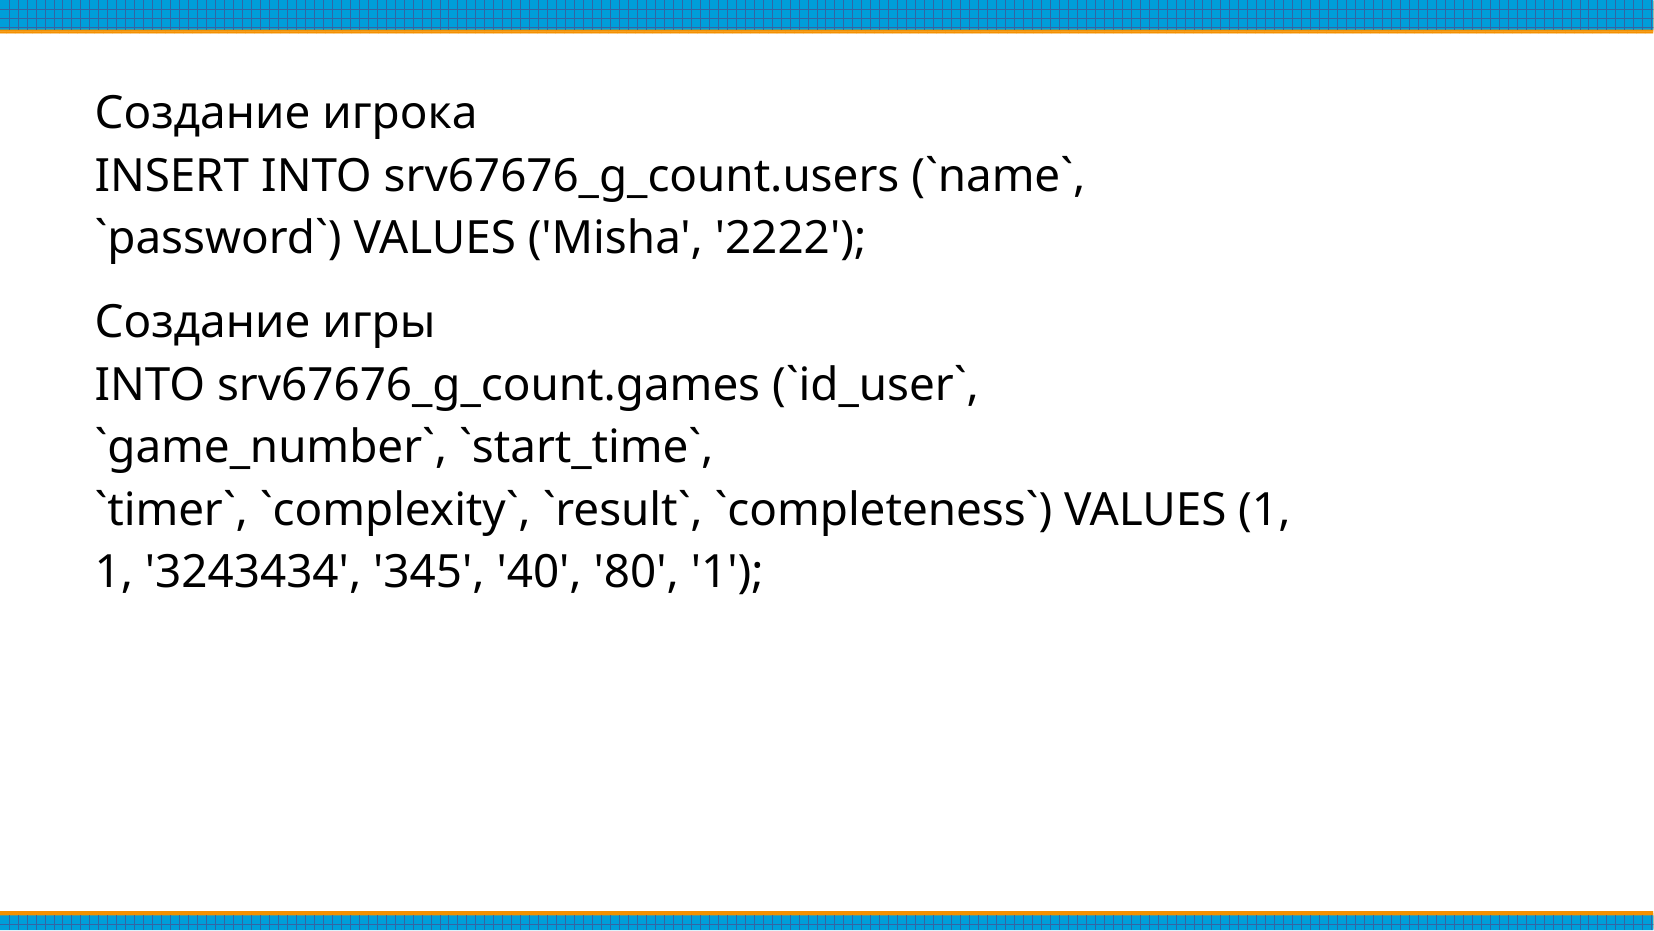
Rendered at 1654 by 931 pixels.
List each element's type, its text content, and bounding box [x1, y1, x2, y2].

text_box Создание игрока INSERT INTO srv67676_g_count.users (`name`, `password`) VALUES ('Misha', '2222'); [88, 81, 1300, 266]
text_box Создание игры INTO srv67676_g_count.games (`id_user`, `game_number`, `start_time`, `timer`, `complexity`, `result`, `completeness`) VALUES (1, 1, '3243434', '345', '40', '80', '1'); [88, 295, 1300, 595]
